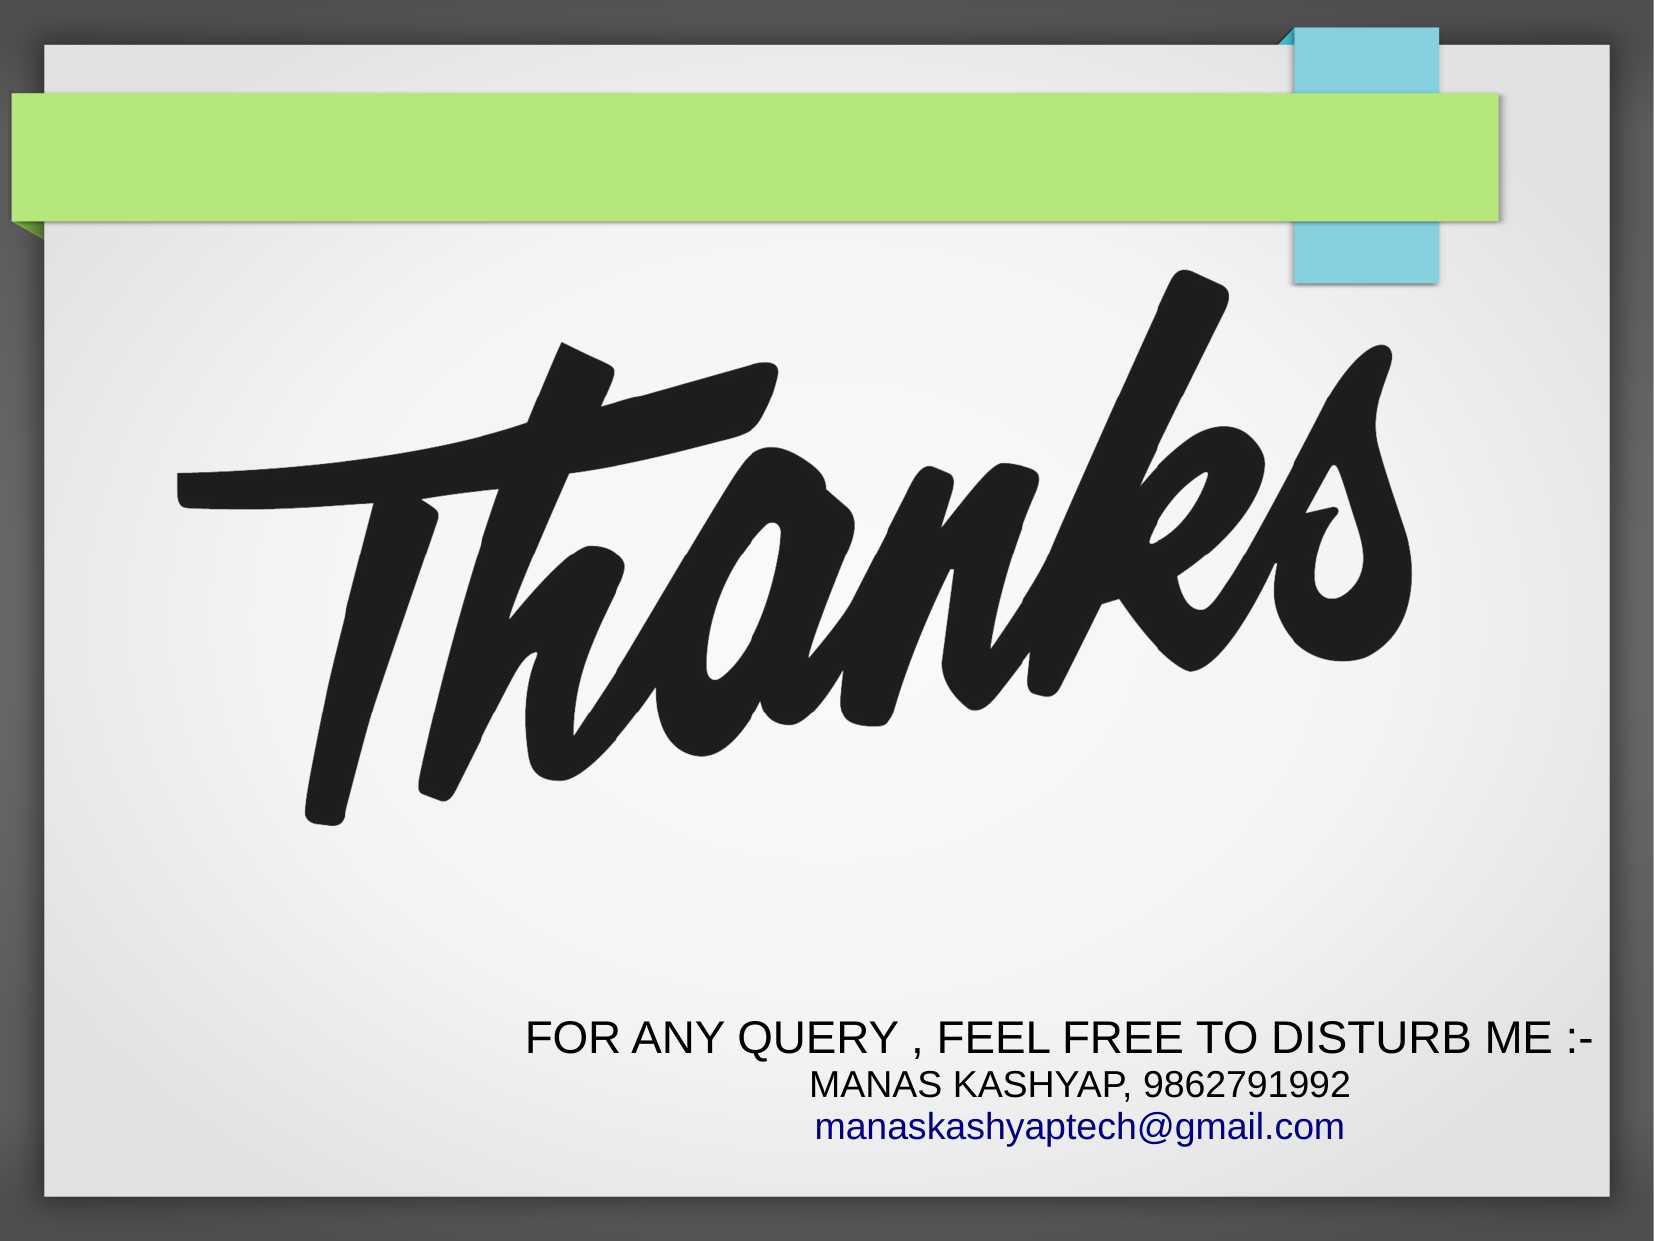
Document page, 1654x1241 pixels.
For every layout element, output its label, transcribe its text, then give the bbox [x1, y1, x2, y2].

text_box FOR ANY QUERY , FEEL FREE TO DISTURB ME :- MANAS KASHYAP, 9862791992 manaskashyaptech@gmail.com [510, 1005, 1651, 1169]
title [480, 105, 1654, 224]
picture [0, 0, 1654, 1241]
